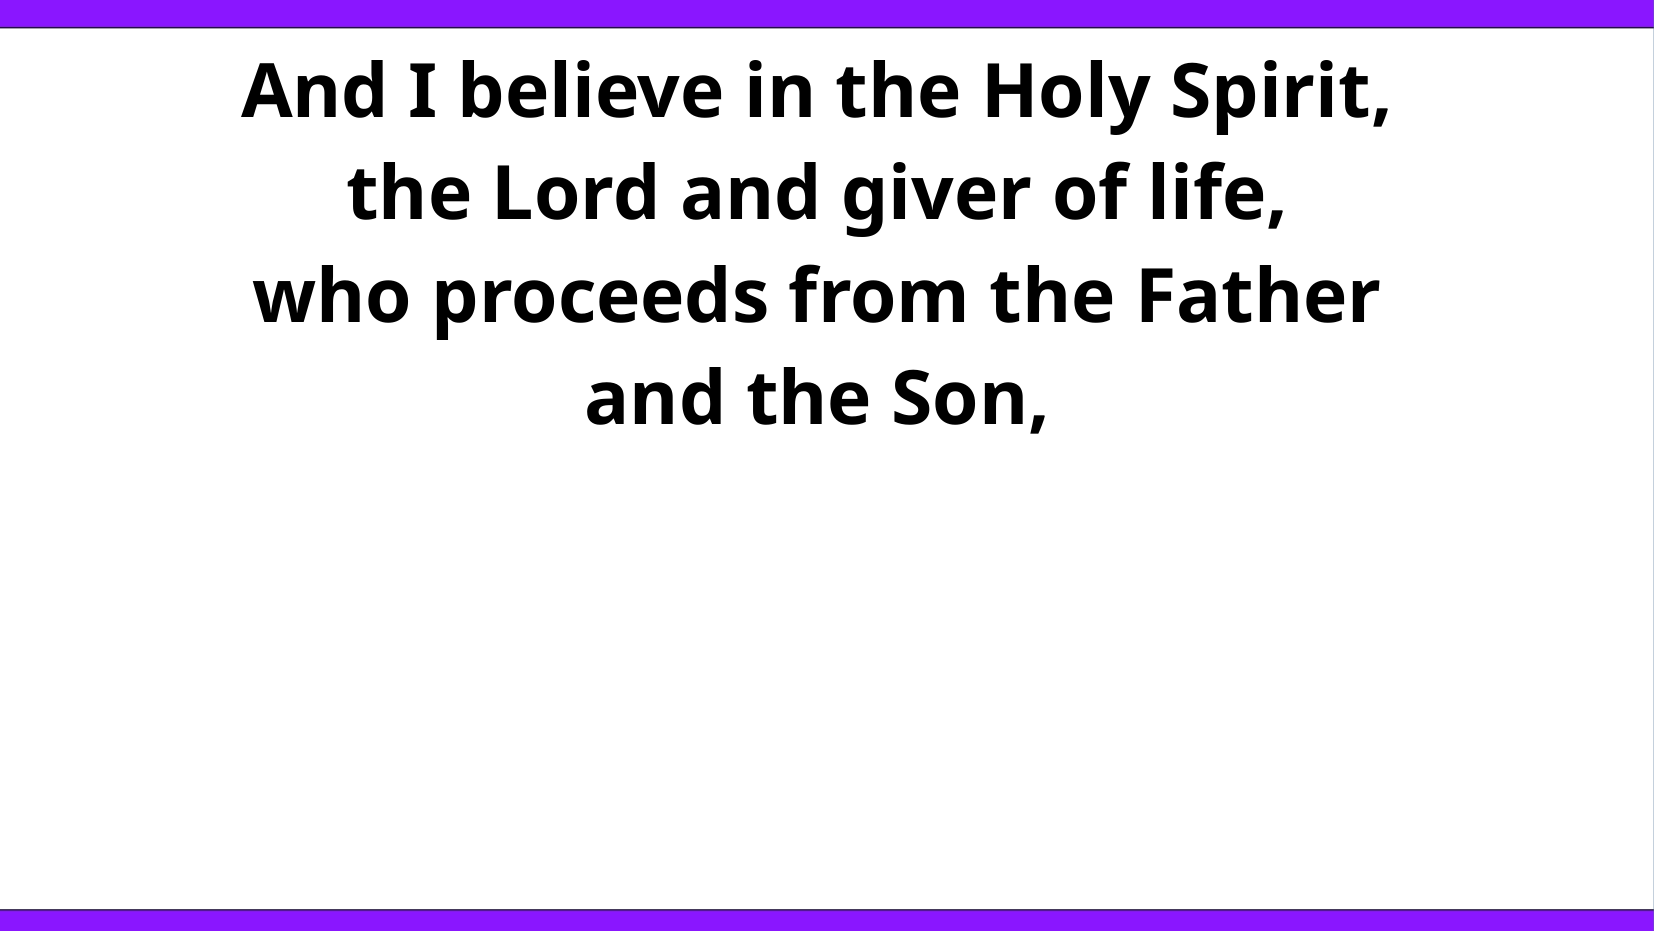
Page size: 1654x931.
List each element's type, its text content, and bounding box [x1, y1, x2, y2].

picture [0, 0, 1654, 931]
text_box And I believe in the Holy Spirit, the Lord and giver of life, who proceeds from the Father and the Son, [75, 30, 1561, 468]
